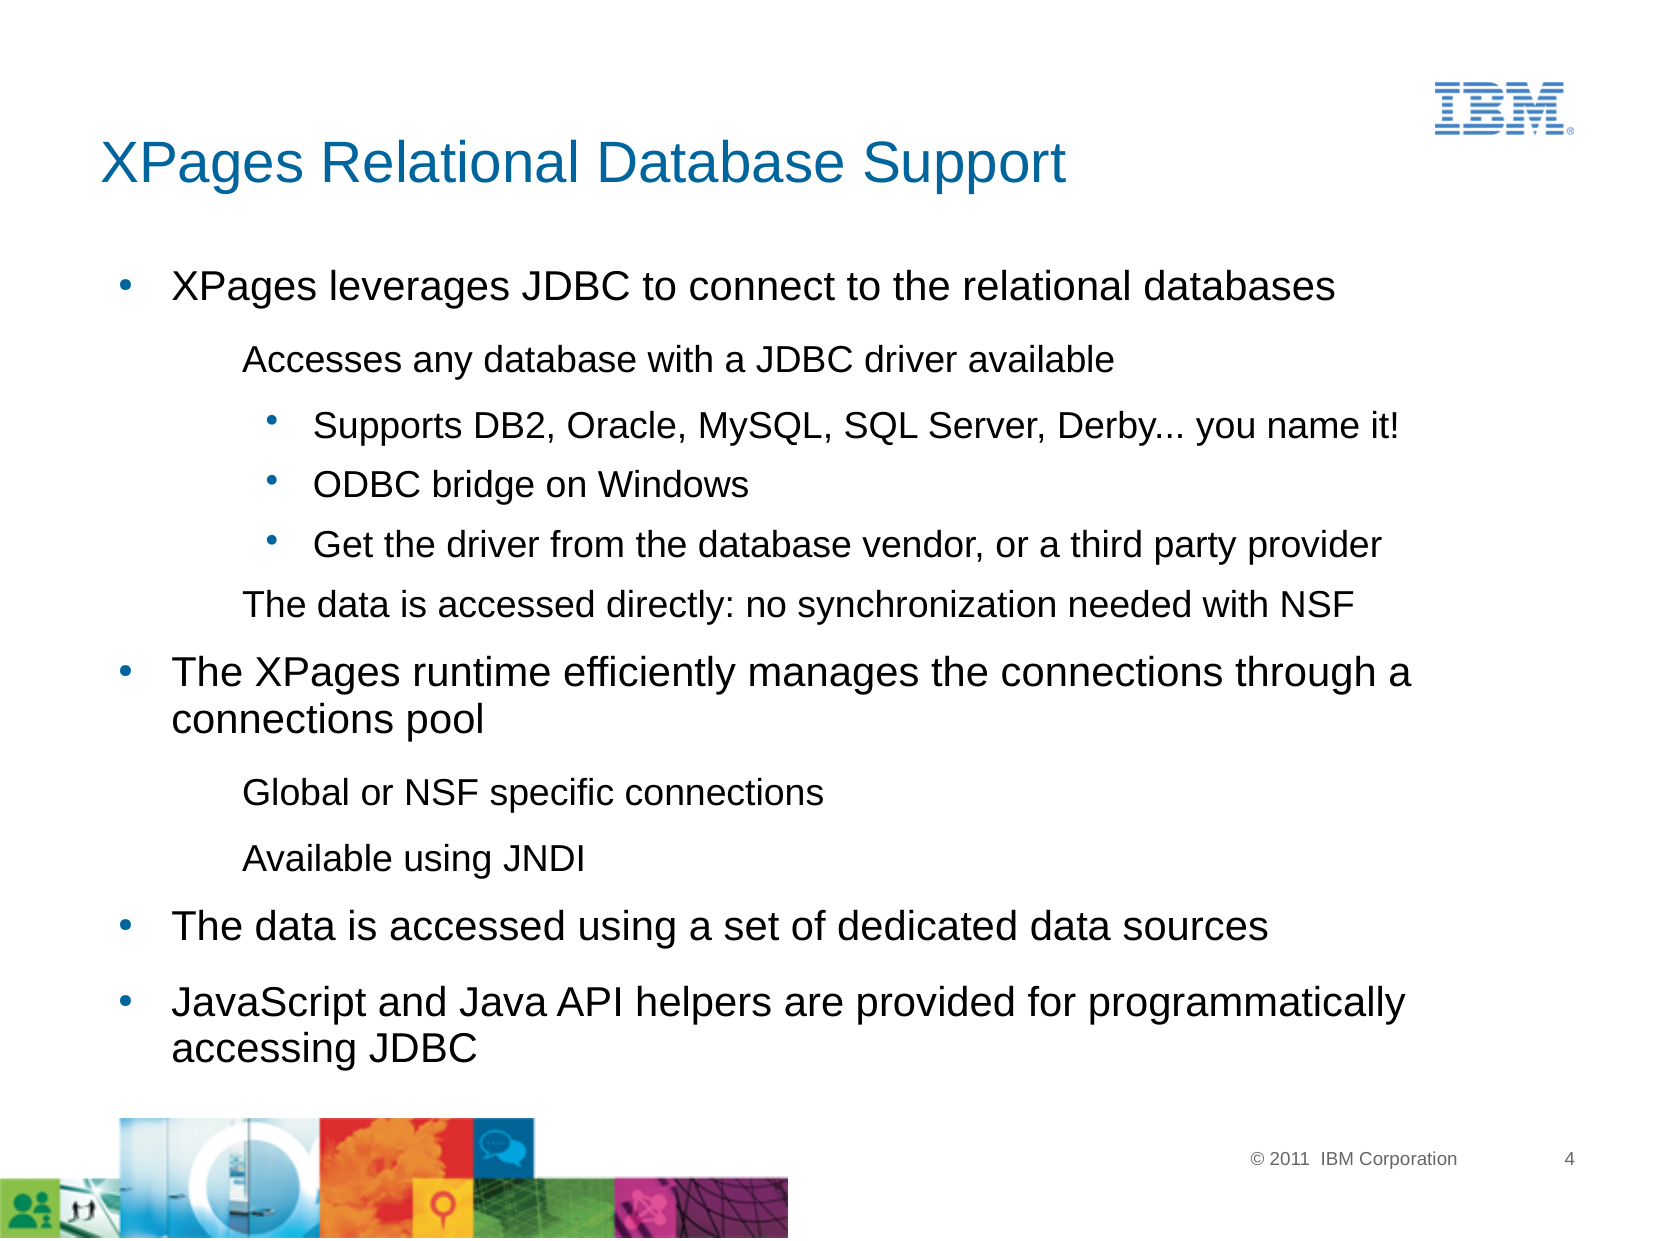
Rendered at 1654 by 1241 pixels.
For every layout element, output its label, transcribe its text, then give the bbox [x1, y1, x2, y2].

list XPages leverages JDBC to connect to the relational databases Accesses any database with a JDBC driver available Supports DB2, Oracle, MySQL, SQL Server, Derby... you name it! ODBC bridge on Windows Get the driver from the database vendor, or a third party provider The data is accessed directly: no synchronization needed with NSF The XPages runtime efficiently manages the connections through a connections pool Global or NSF specific connections Available using JNDI The data is accessed using a set of dedicated data sources JavaScript and Java API helpers are provided for programmatically accessing JDBC [100, 262, 1481, 1074]
title XPages Relational Database Support [100, 94, 1313, 230]
picture [0, 0, 1654, 1241]
